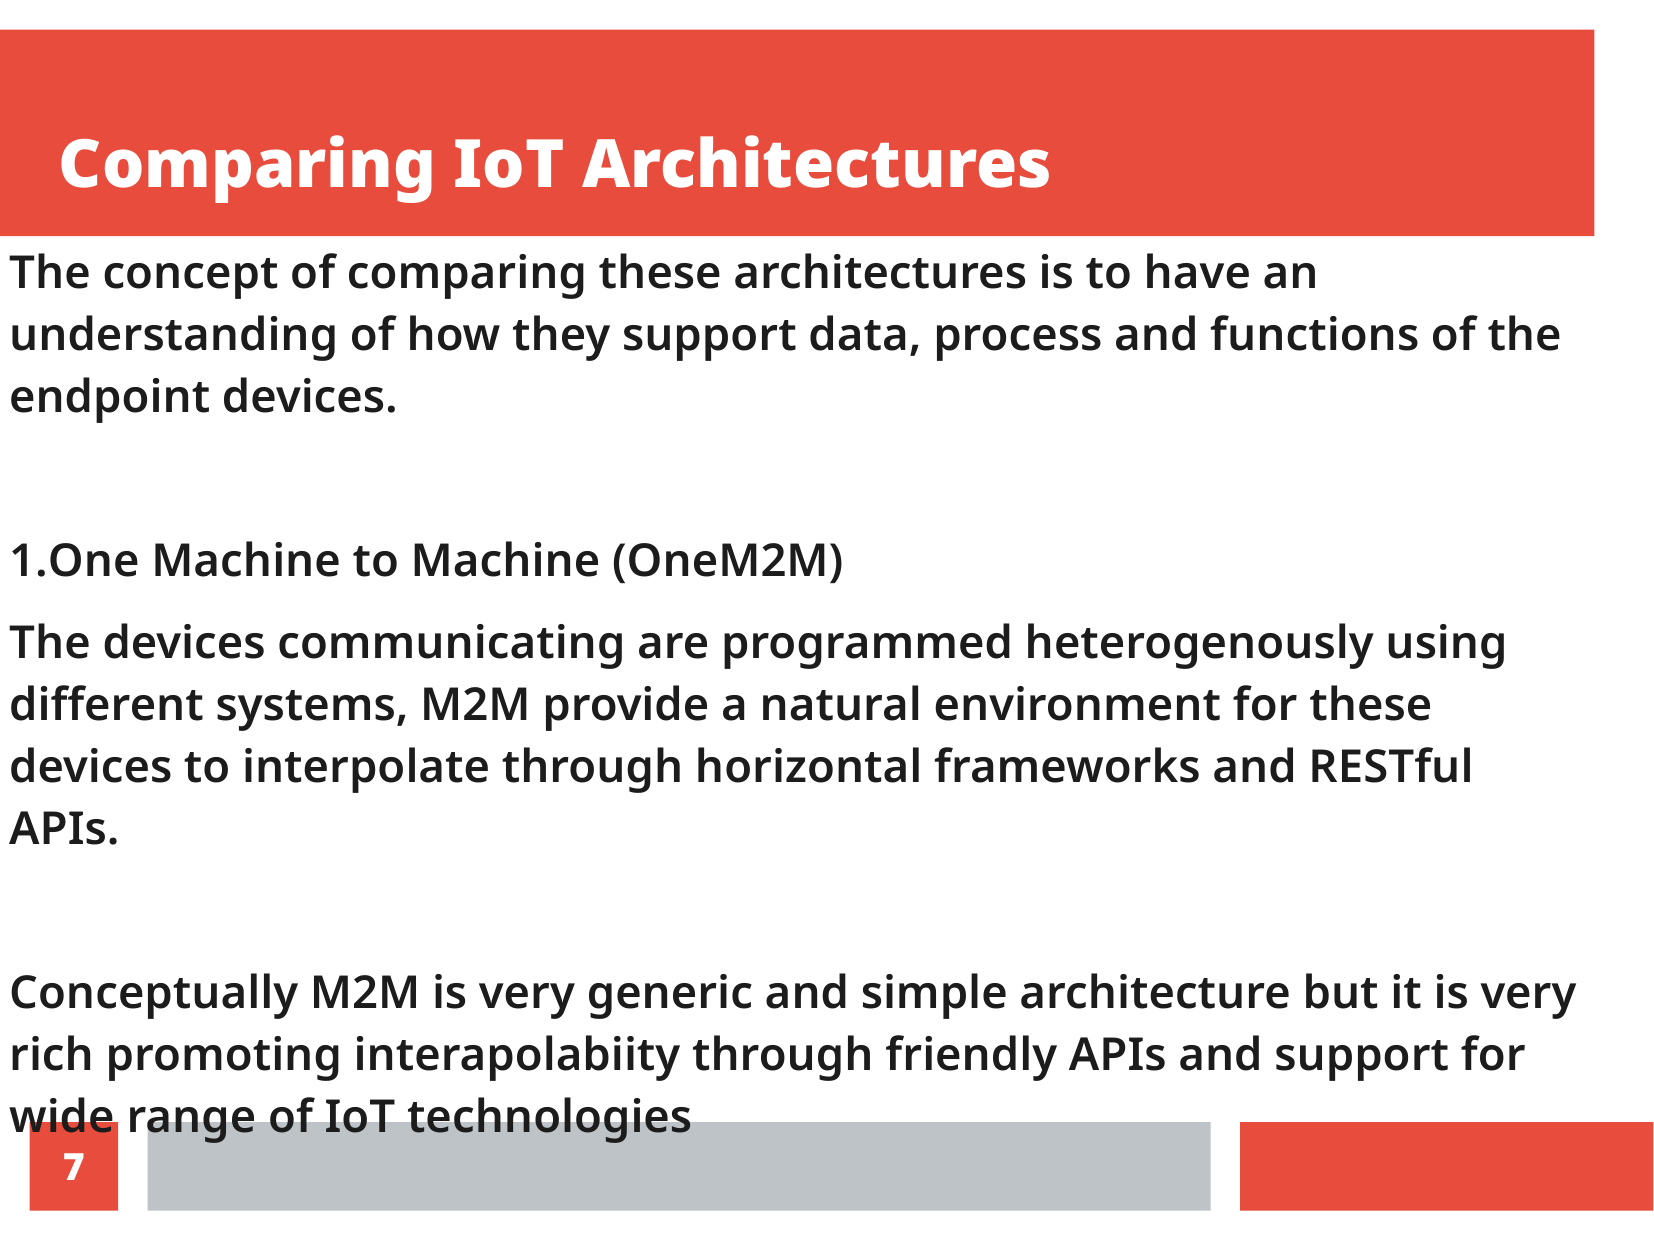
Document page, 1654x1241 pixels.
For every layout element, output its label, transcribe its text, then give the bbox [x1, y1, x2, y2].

title Comparing IoT Architectures [59, 59, 1595, 207]
list The concept of comparing these architectures is to have an understanding of how they support data, process and functions of the endpoint devices. 1.One Machine to Machine (OneM2M) The devices communicating are programmed heterogenously using different systems, M2M provide a natural environment for these devices to interpolate through horizontal frameworks and RESTful APIs. Conceptually M2M is very generic and simple architecture but it is very rich promoting interapolabiity through friendly APIs and support for wide range of IoT technologies [9, 240, 1591, 1156]
